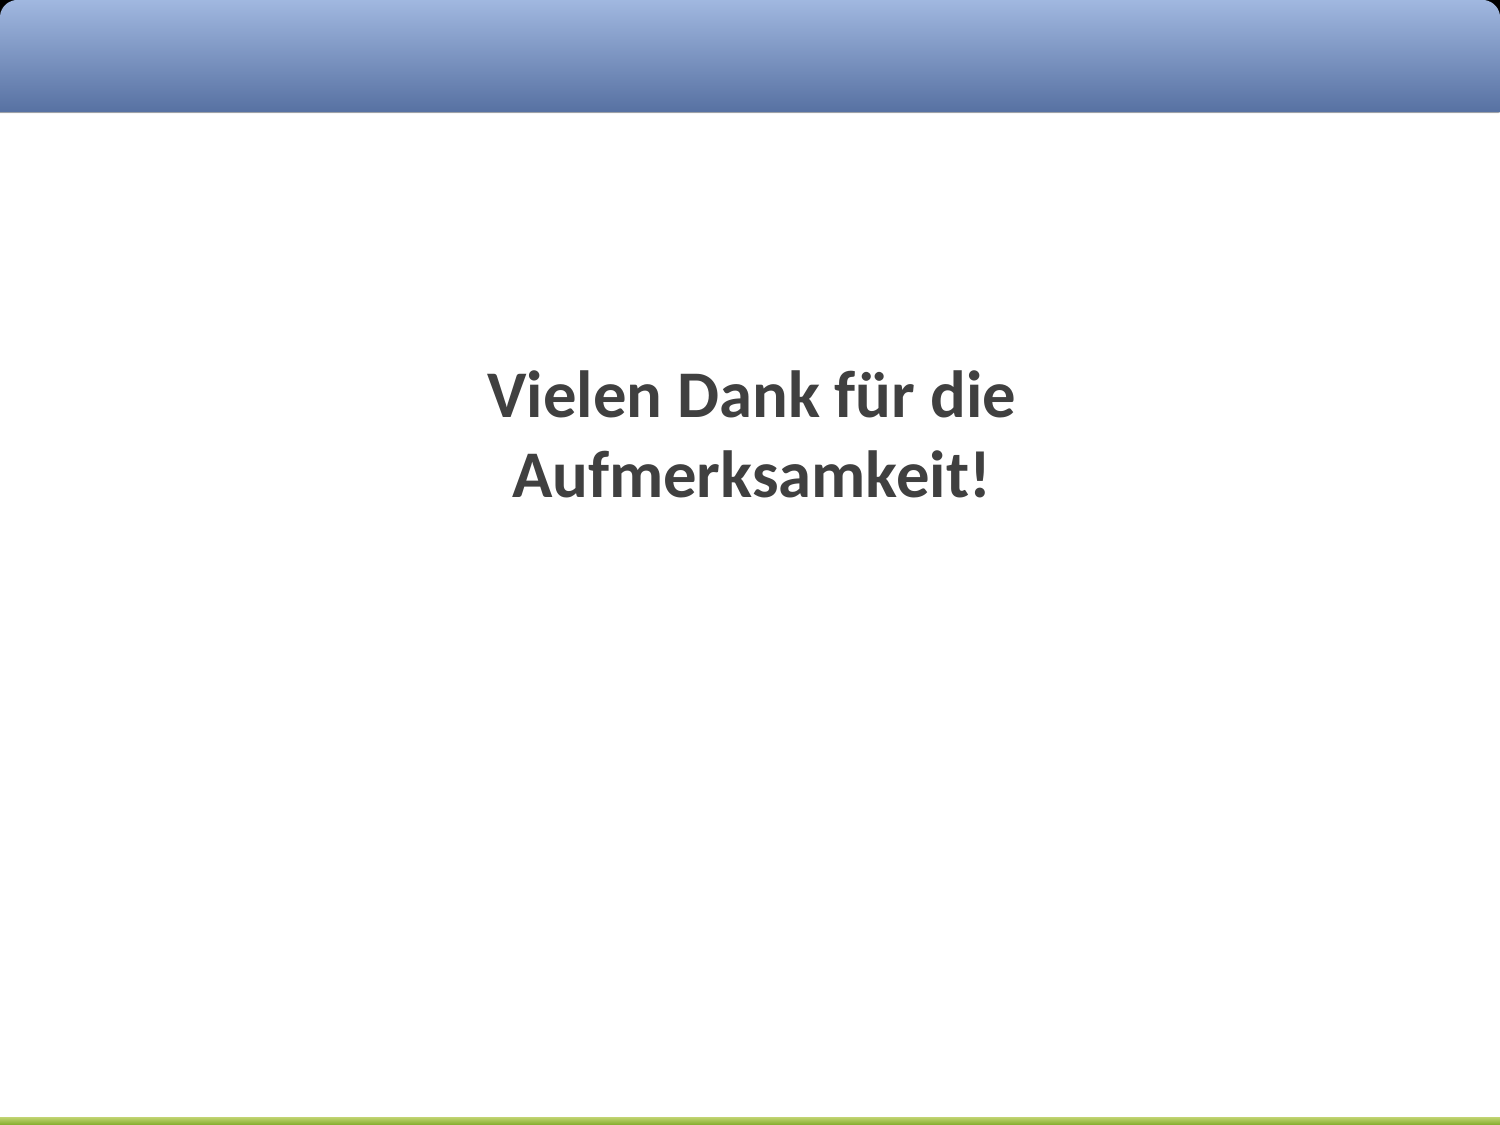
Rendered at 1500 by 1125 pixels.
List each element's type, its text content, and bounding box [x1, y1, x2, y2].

title Vielen Dank für die Aufmerksamkeit! [472, 343, 1032, 567]
